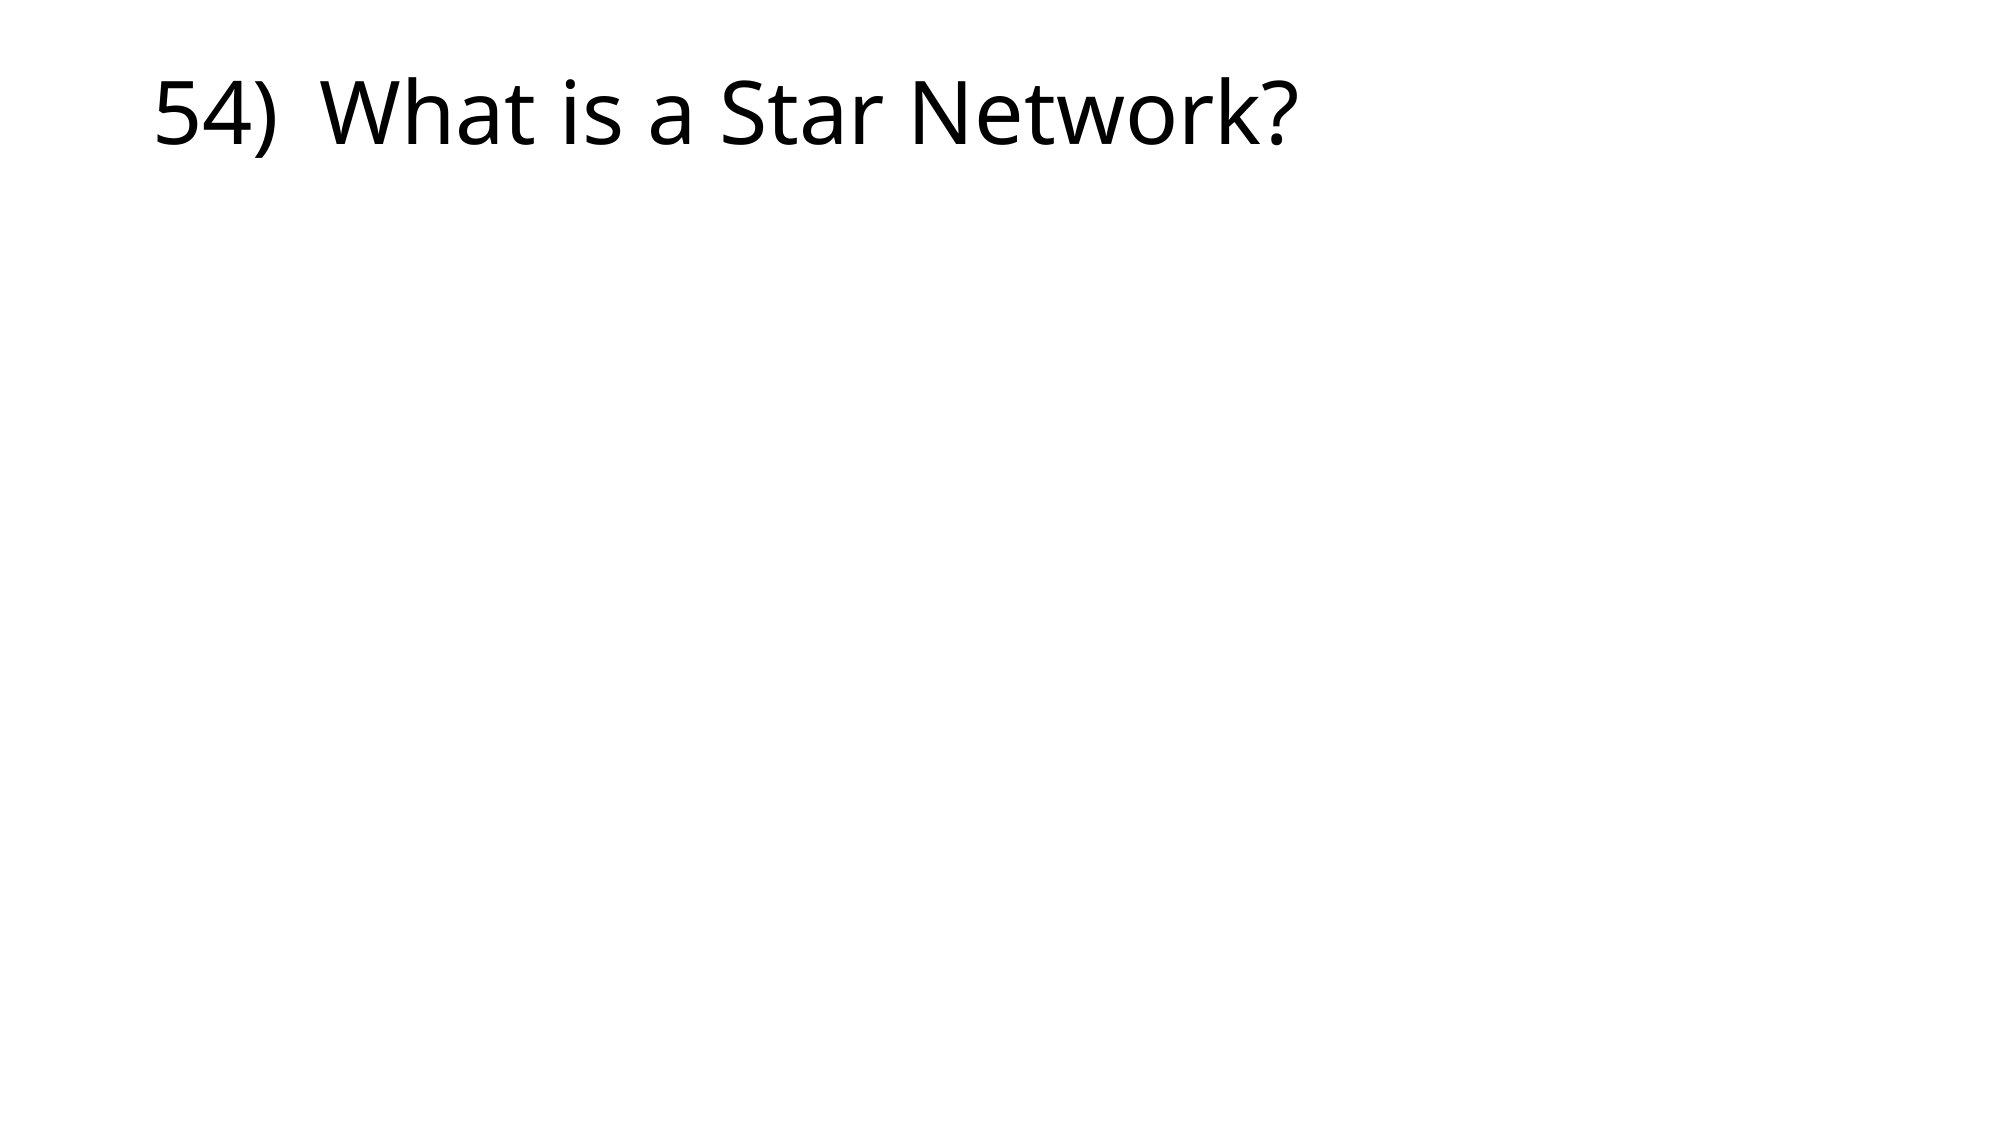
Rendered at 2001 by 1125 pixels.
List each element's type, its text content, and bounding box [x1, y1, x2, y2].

title 54) What is a Star Network? [137, 59, 1863, 278]
